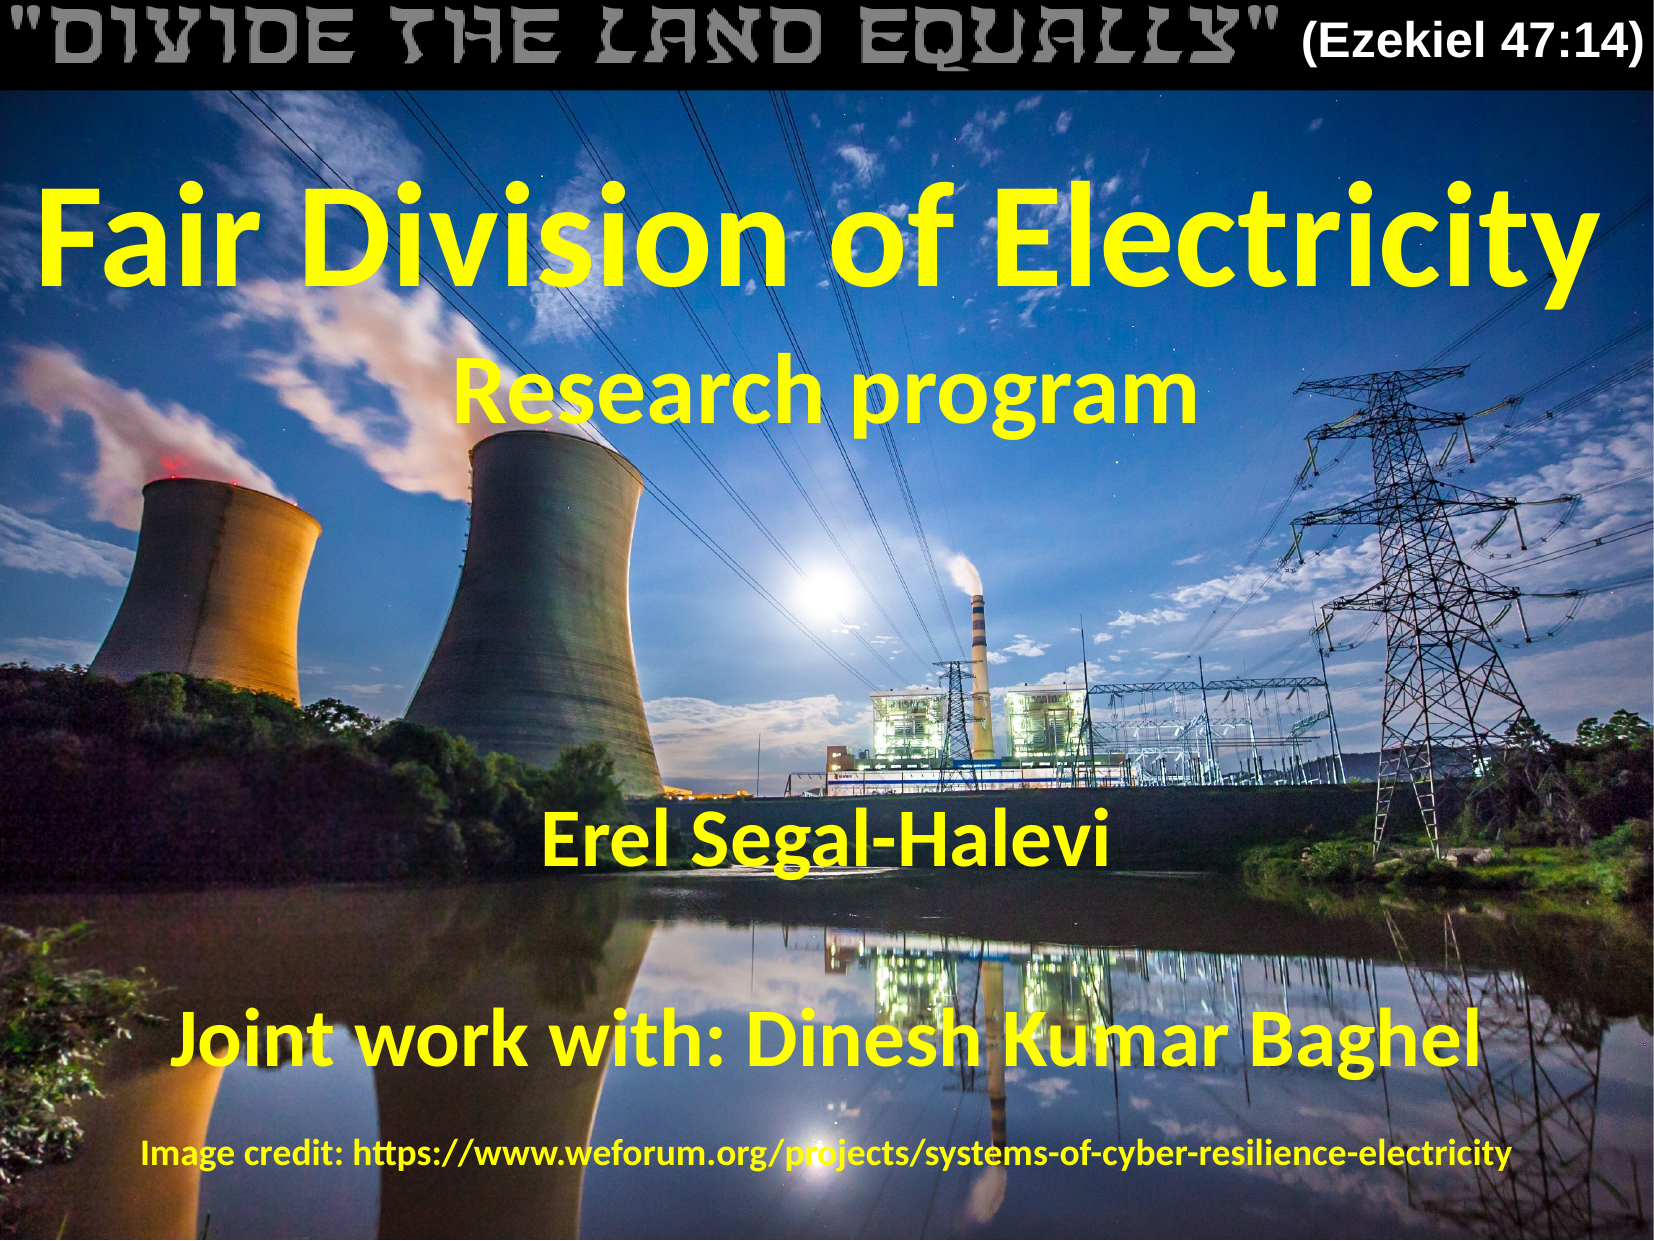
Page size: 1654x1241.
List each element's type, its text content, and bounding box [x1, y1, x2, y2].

picture [0, 0, 1291, 76]
title Fair Division of Electricity [0, 159, 1654, 317]
text_box (Ezekiel 47:14) [0, 0, 1654, 91]
picture [0, 91, 1654, 159]
text_box Research program Erel Segal-Halevi Joint work with: Dinesh Kumar Baghel Image credit: https://www.weforum.org/projects/systems-of-cyber-resilience-electricity [0, 317, 1654, 1241]
